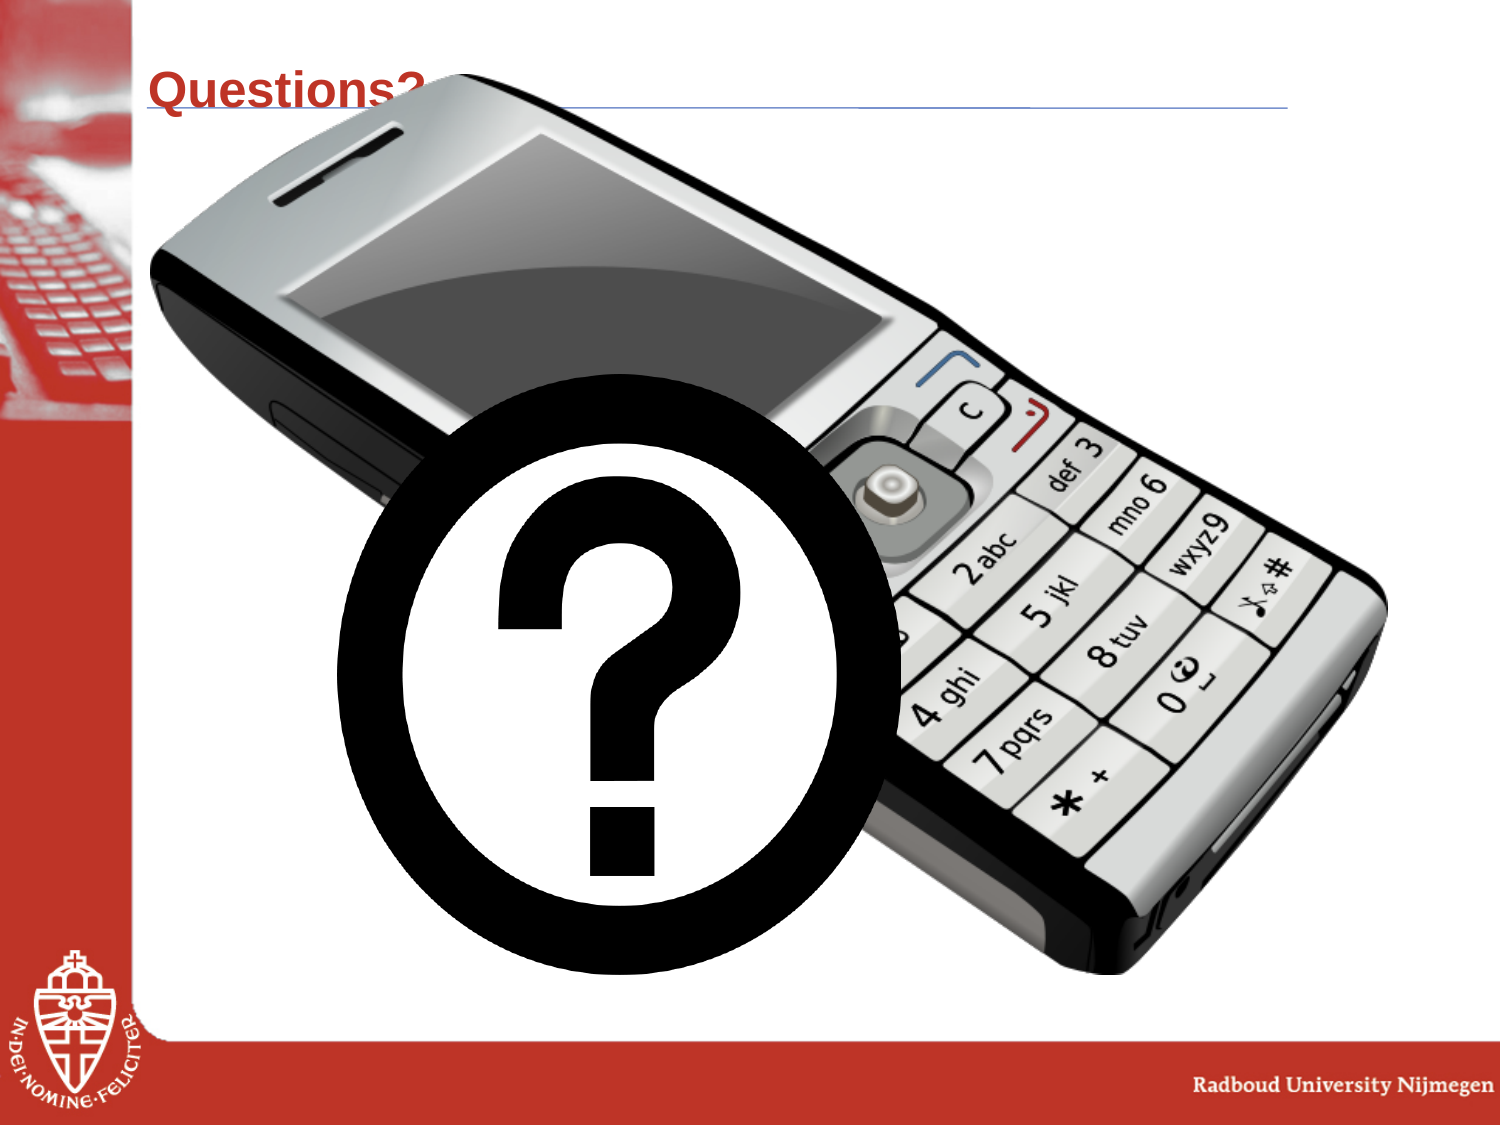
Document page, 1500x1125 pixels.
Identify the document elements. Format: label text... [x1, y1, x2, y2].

picture [0, 0, 1500, 1125]
title Questions? [147, 0, 1491, 122]
